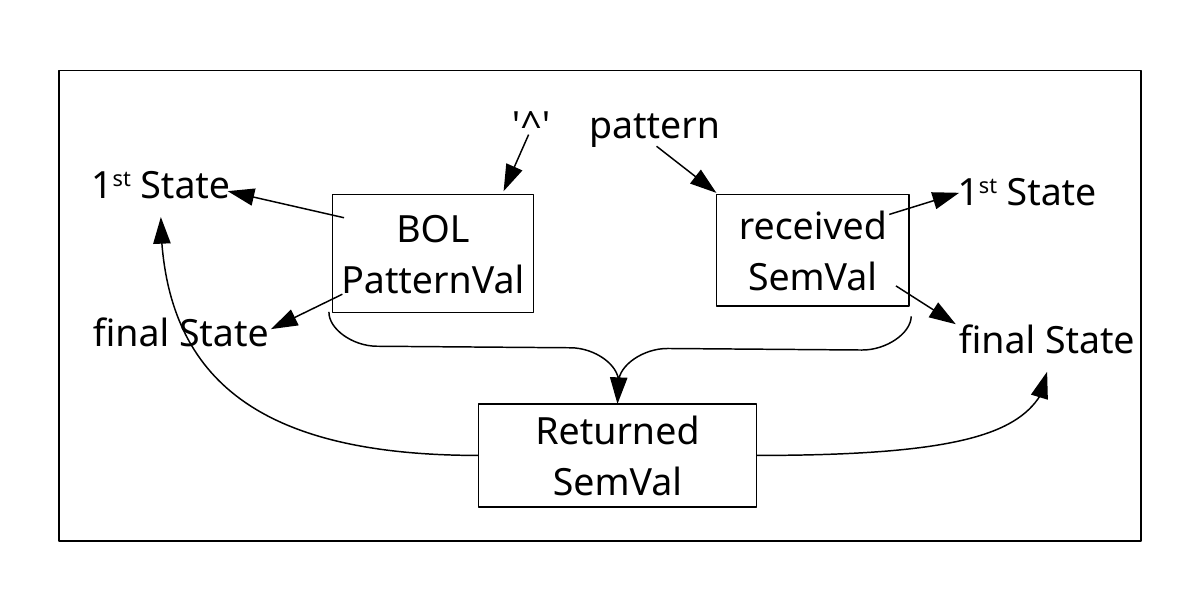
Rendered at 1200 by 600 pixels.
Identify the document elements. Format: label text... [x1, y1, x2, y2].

text_box BOL PatternVal [332, 194, 534, 313]
text_box final State [944, 305, 1141, 366]
text_box final State [78, 299, 199, 360]
text_box Returned SemVal [478, 403, 757, 507]
text_box received SemVal [716, 194, 910, 306]
text_box 1st State [942, 157, 1103, 219]
text_box 1st State [76, 151, 237, 212]
text_box '^' pattern [497, 91, 738, 152]
text_box [59, 70, 1141, 541]
text_box final State [173, 299, 275, 360]
